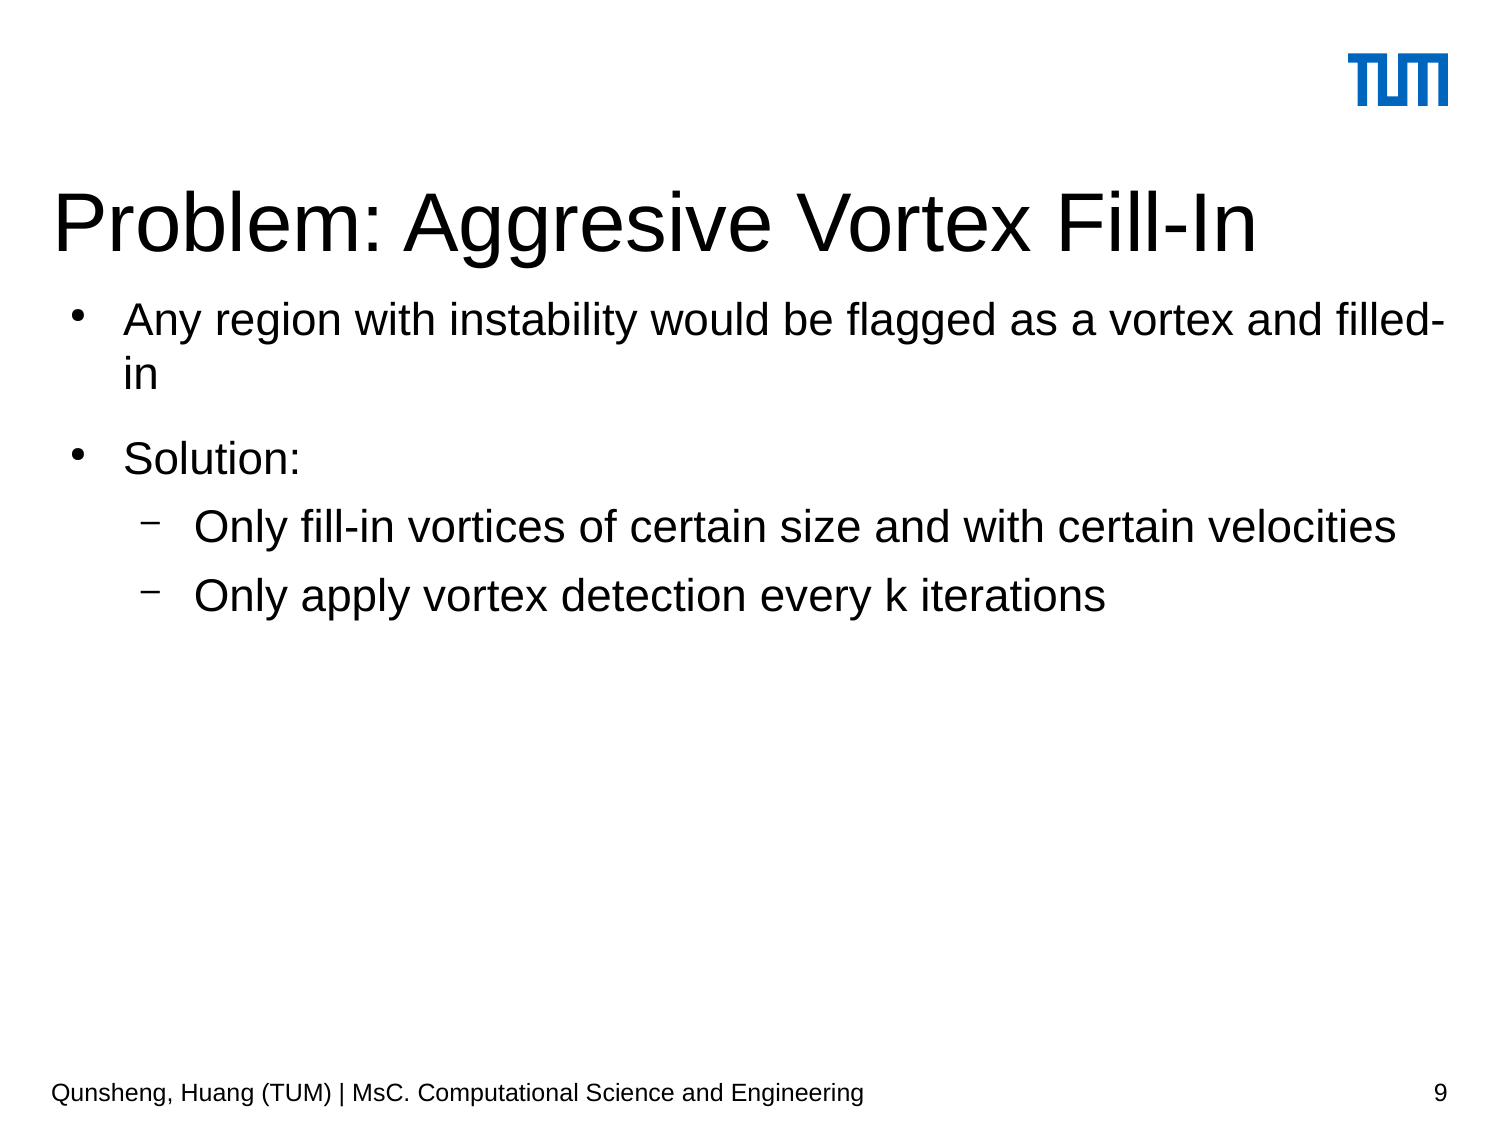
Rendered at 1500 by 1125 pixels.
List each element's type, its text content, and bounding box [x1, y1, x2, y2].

slide_number <number> [1111, 1061, 1448, 1122]
title Problem: Aggresive Vortex Fill-In [52, 168, 1449, 236]
list Any region with instability would be flagged as a vortex and filled-in Solution: Only fill-in vortices of certain size and with certain velocities Only apply vortex detection every k iterations [52, 289, 1449, 1060]
